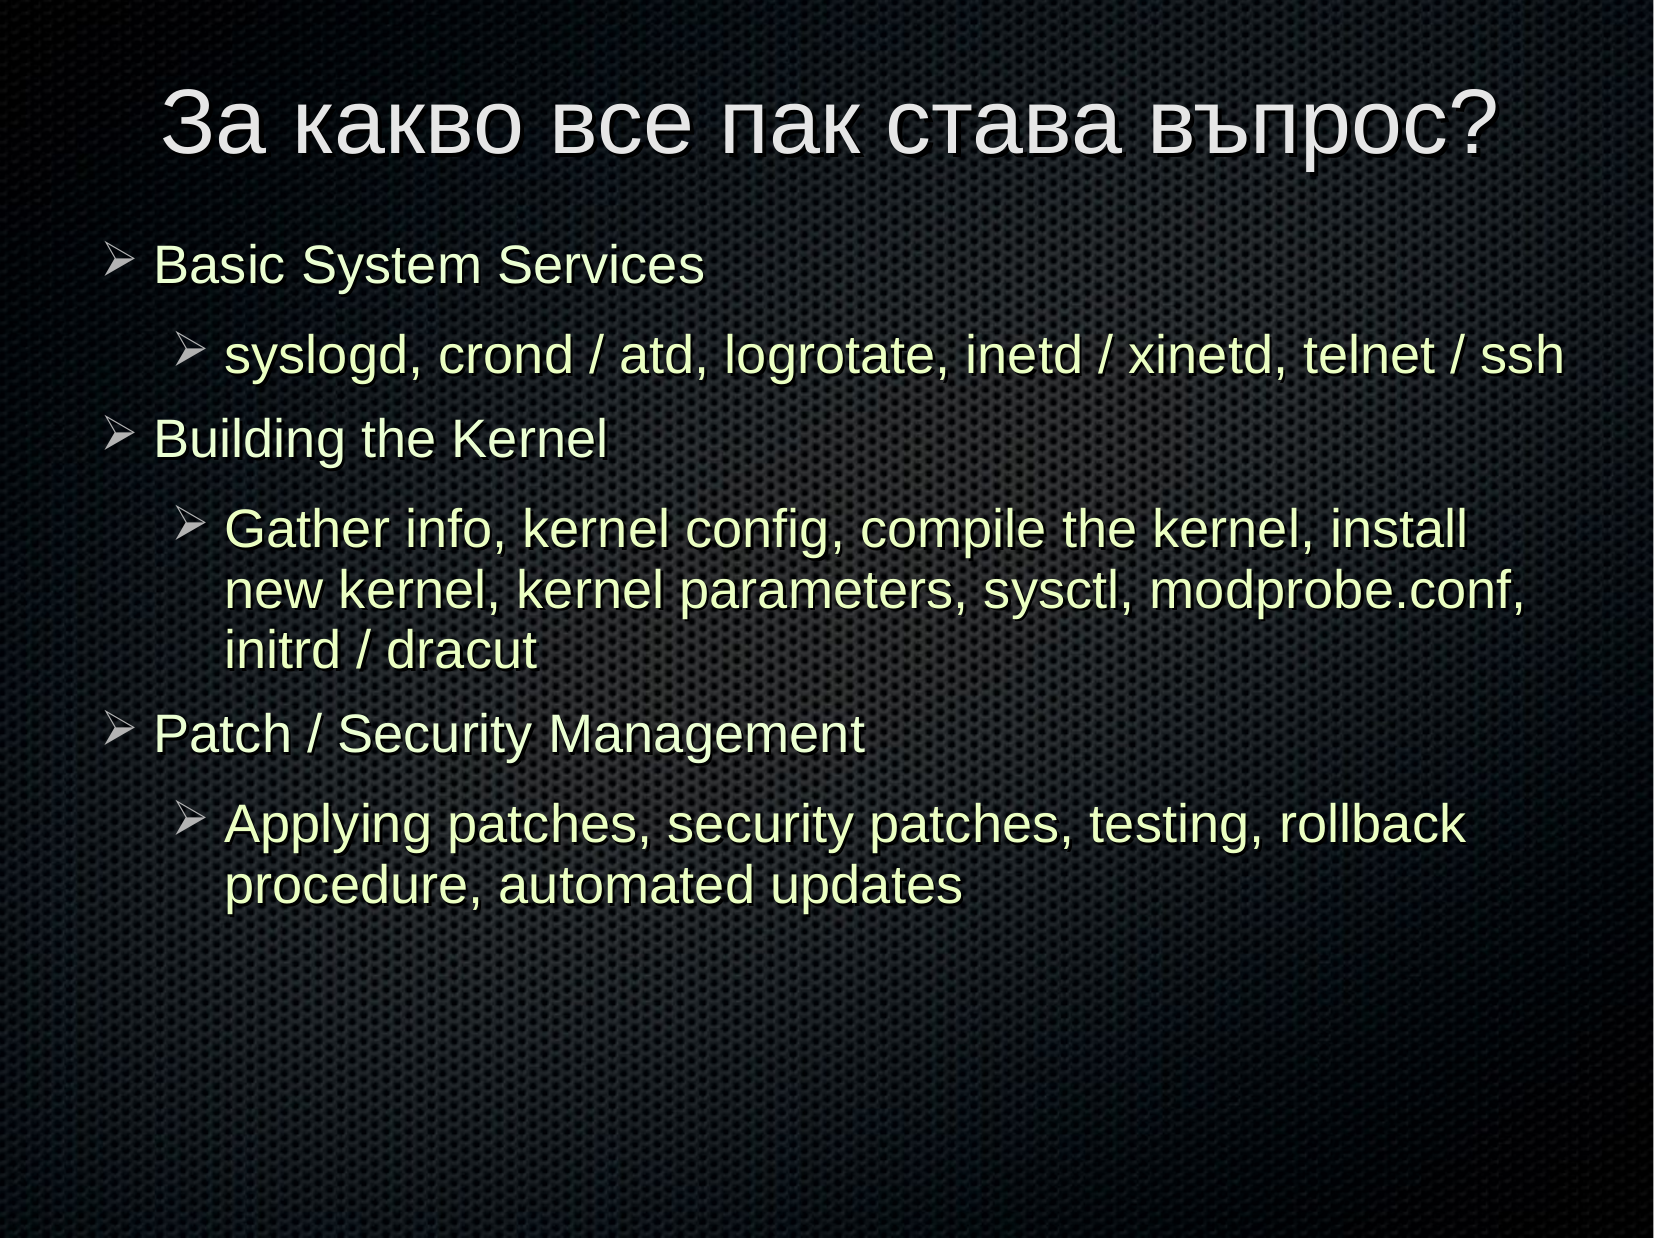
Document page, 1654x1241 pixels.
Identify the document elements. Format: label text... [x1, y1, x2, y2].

list Basic System Services syslogd, crond / atd, logrotate, inetd / xinetd, telnet / ssh Building the Kernel Gather info, kernel config, compile the kernel, install new kernel, kernel parameters, sysctl, modprobe.conf, initrd / dracut Patch / Security Management Applying patches, security patches, testing, rollback procedure, automated updates [82, 144, 1571, 916]
title За какво все пак става въпрос? [86, 25, 1576, 218]
picture [0, 0, 1654, 1238]
